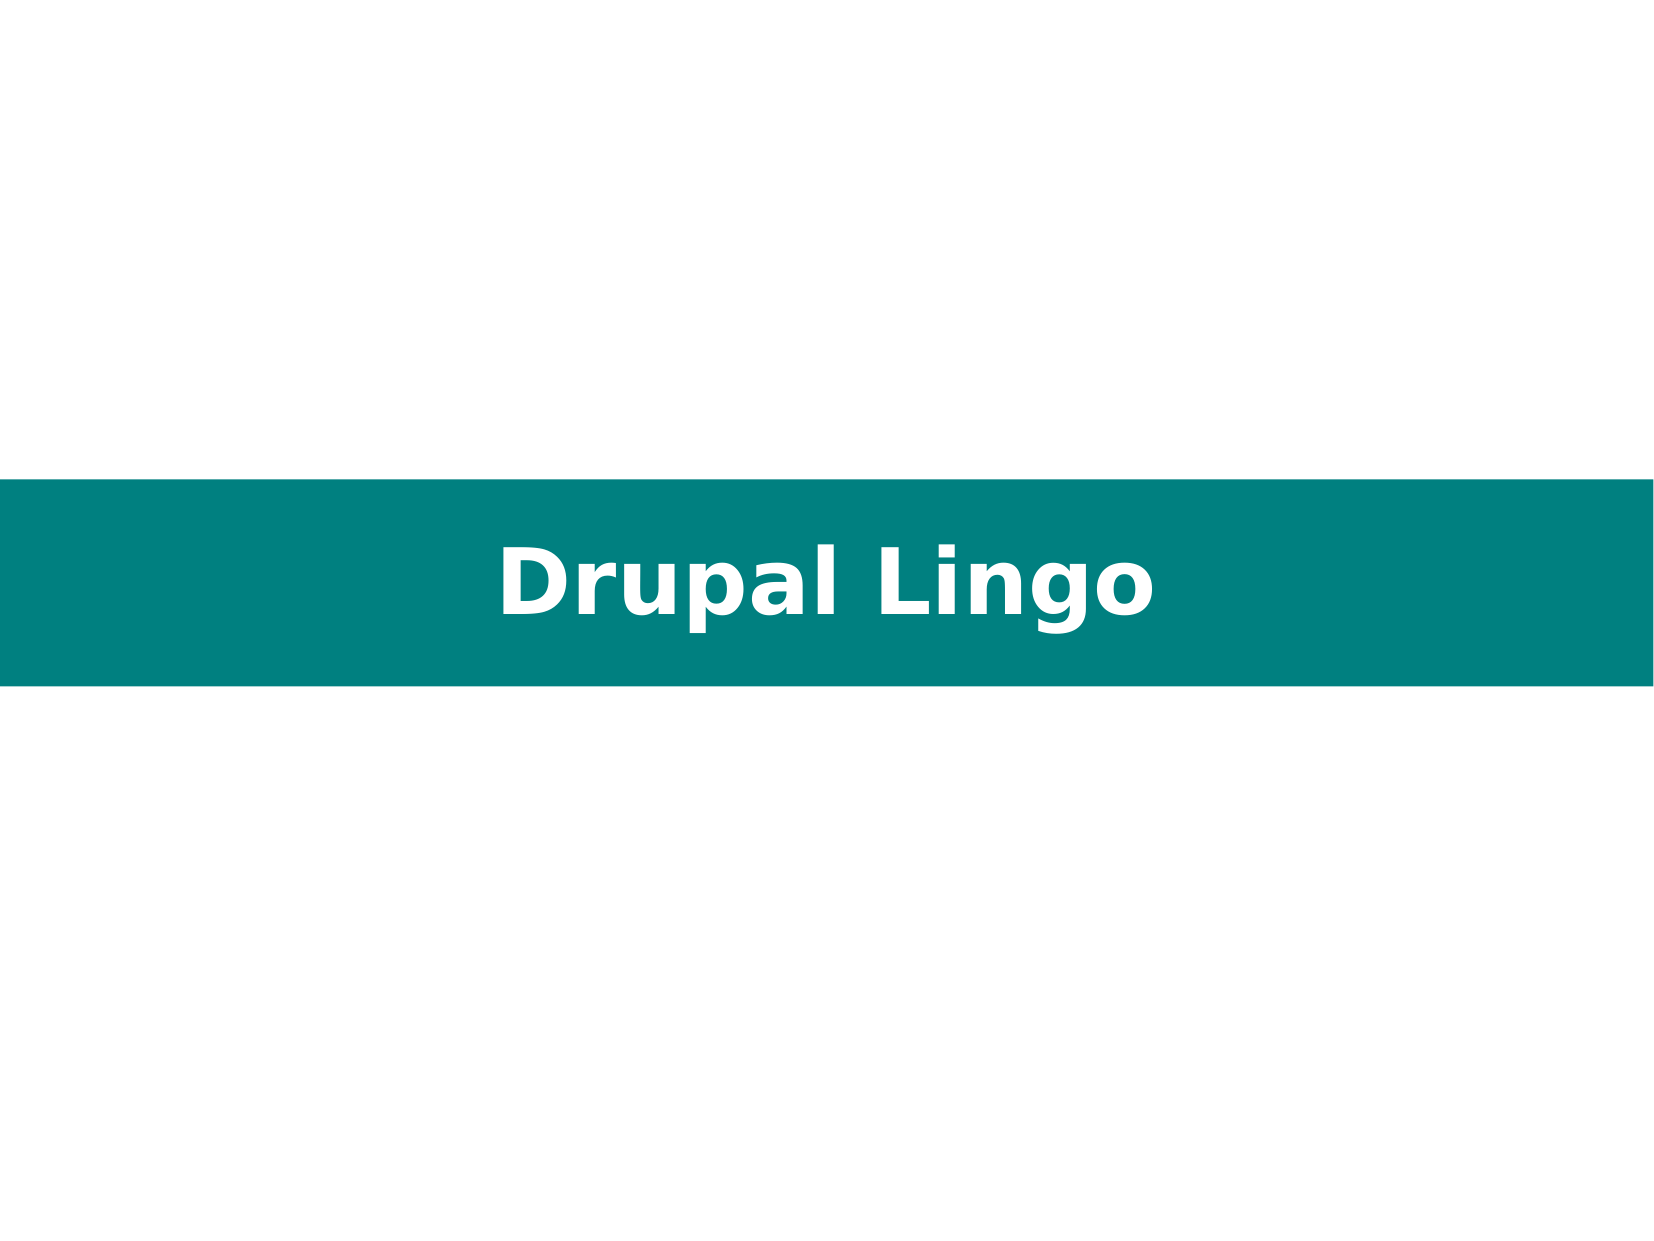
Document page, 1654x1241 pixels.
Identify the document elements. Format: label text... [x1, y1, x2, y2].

title Drupal Lingo [0, 479, 1654, 687]
